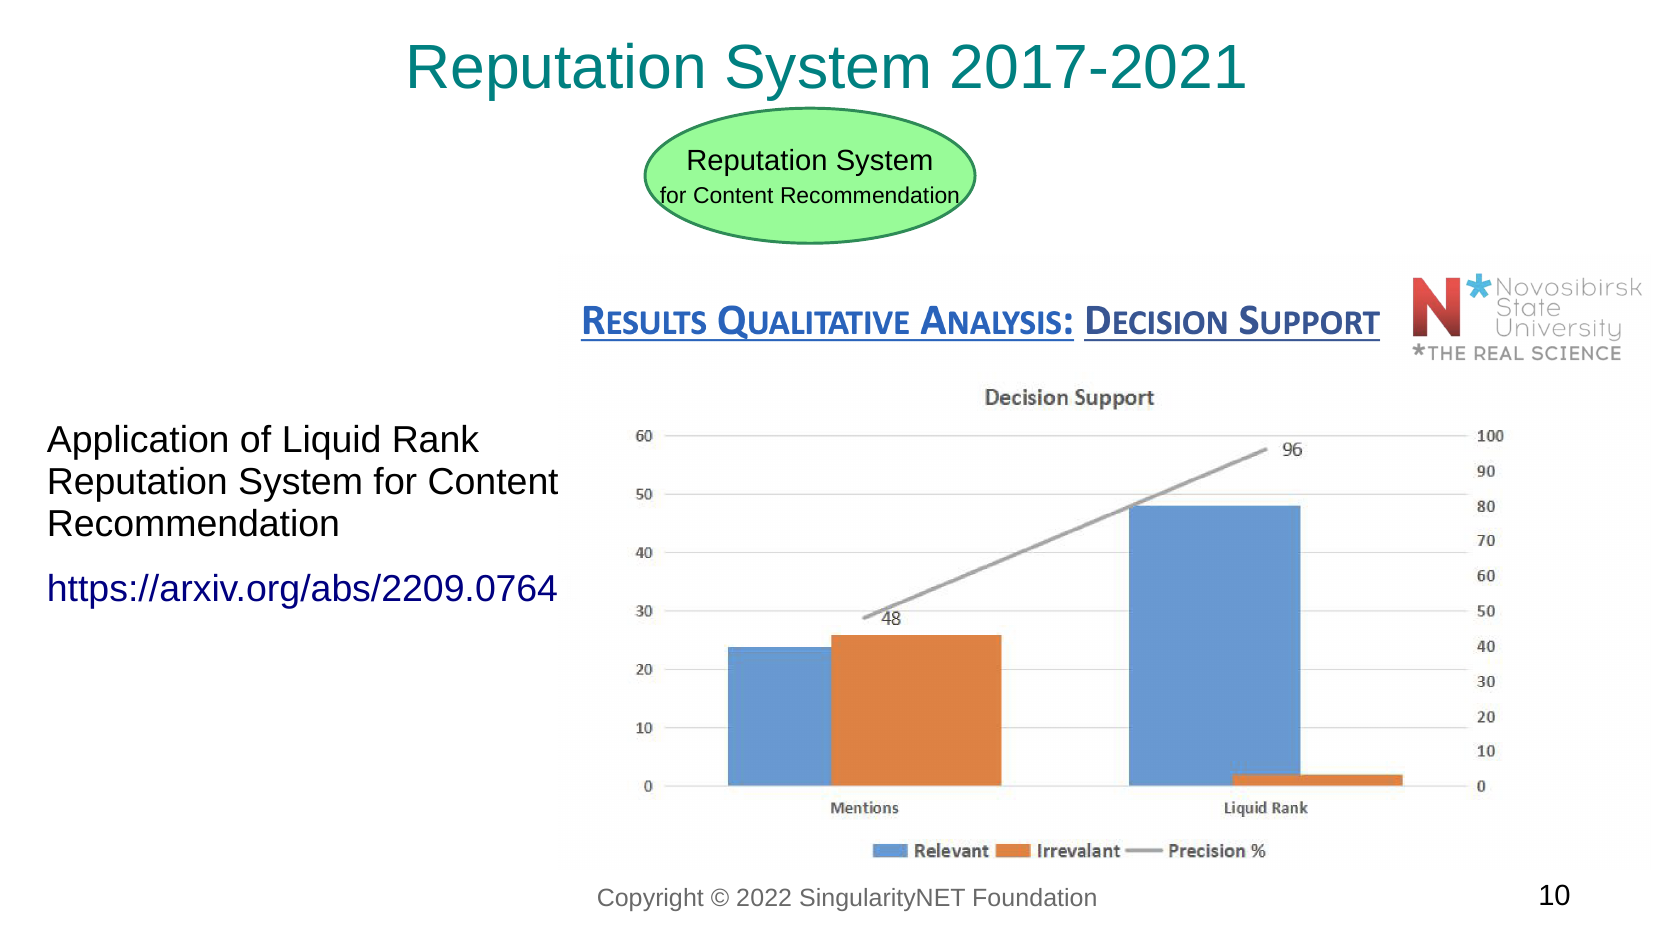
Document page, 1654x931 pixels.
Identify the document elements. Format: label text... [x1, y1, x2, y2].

text_box Application of Liquid Rank Reputation System for Content Recommendation https://arxiv.org/abs/2209.07641 [32, 410, 558, 726]
text_box Reputation System for Content Recommendation [645, 108, 976, 244]
picture [558, 254, 1651, 871]
text_box Reputation System 2017-2021 [0, 0, 1630, 135]
